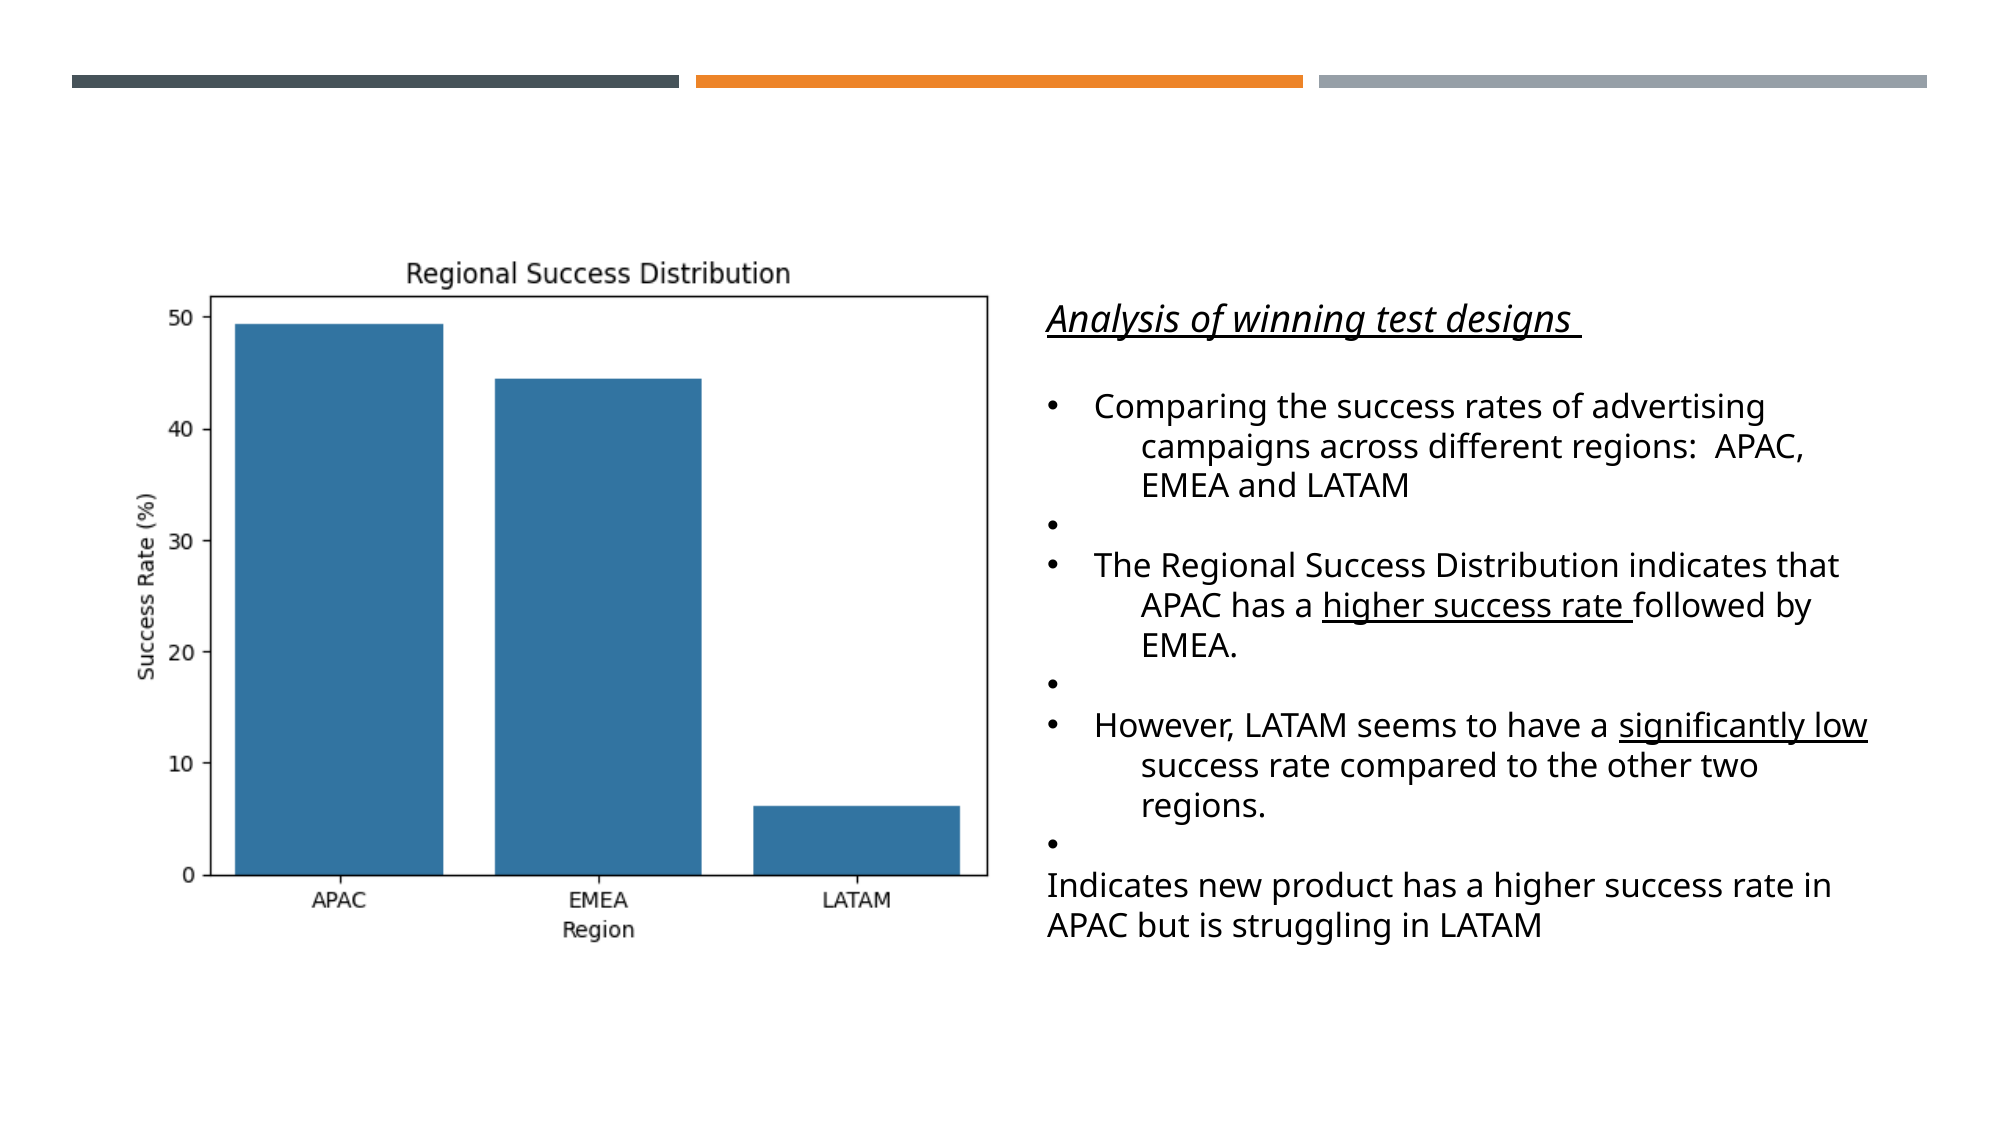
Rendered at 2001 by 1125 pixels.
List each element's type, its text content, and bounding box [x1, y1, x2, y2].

picture [121, 246, 1001, 958]
text_box Analysis of winning test designs Comparing the success rates of advertising campaigns across different regions: APAC, EMEA and LATAM The Regional Success Distribution indicates that APAC has a higher success rate followed by EMEA. However, LATAM seems to have a significantly low success rate compared to the other two regions. Indicates new product has a higher success rate in APAC but is struggling in LATAM [1032, 287, 1887, 838]
